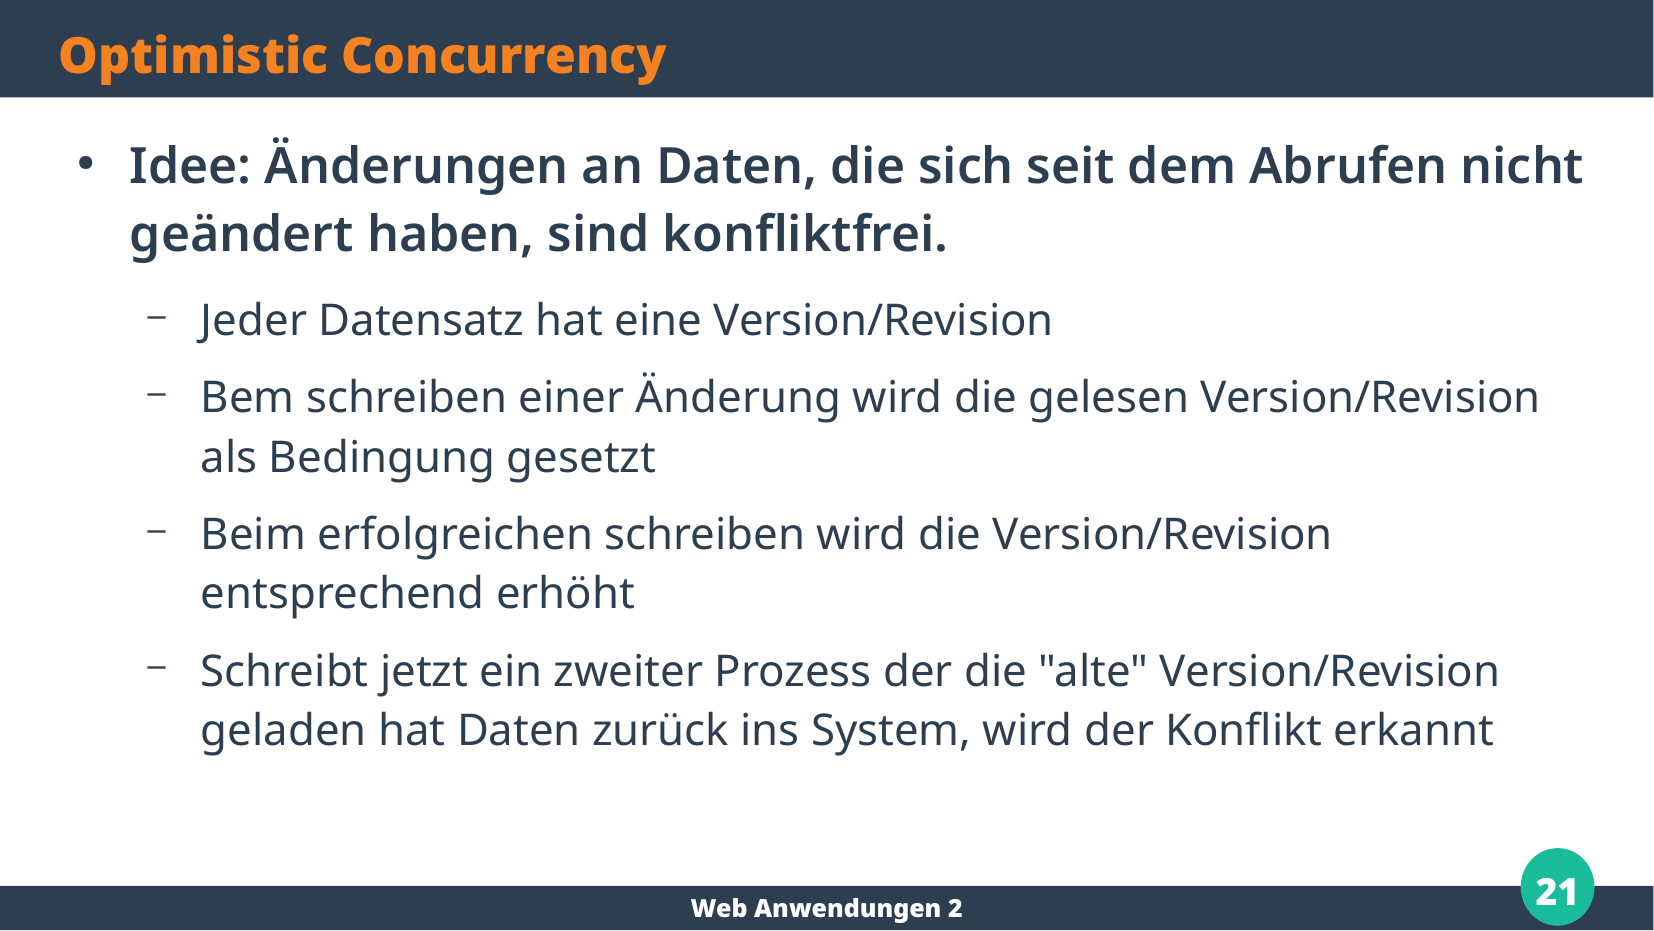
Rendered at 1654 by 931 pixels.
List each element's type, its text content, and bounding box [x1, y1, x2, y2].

title Optimistic Concurrency [59, 8, 1595, 89]
list Idee: Änderungen an Daten, die sich seit dem Abrufen nicht geändert haben, sind konfliktfrei. Jeder Datensatz hat eine Version/Revision Bem schreiben einer Änderung wird die gelesen Version/Revision als Bedingung gesetzt Beim erfolgreichen schreiben wird die Version/Revision entsprechend erhöht Schreibt jetzt ein zweiter Prozess der die "alte" Version/Revision geladen hat Daten zurück ins System, wird der Konflikt erkannt [59, 129, 1595, 864]
